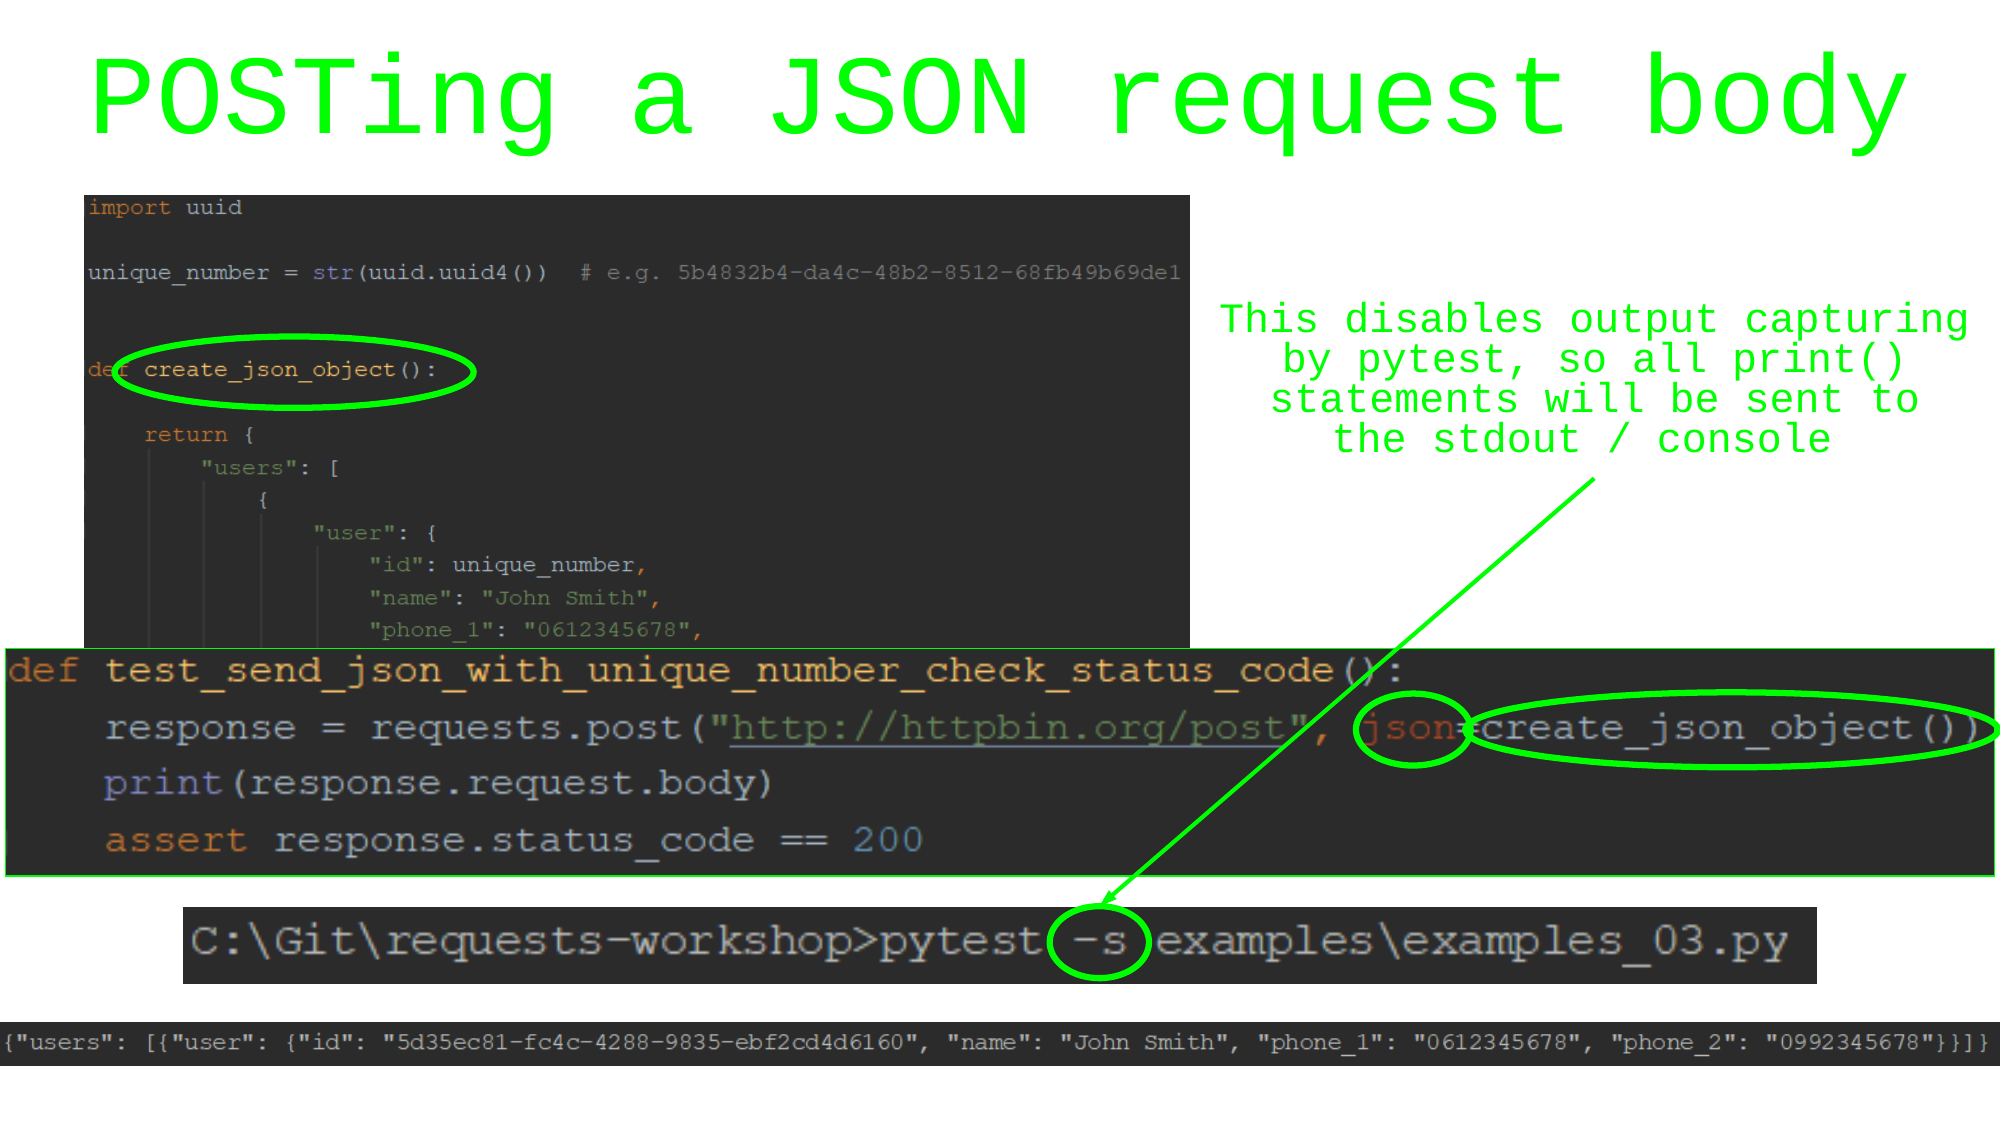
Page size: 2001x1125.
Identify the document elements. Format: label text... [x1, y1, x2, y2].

picture [183, 907, 1817, 984]
picture [6, 649, 1392, 876]
picture [0, 1022, 2000, 1066]
picture [84, 196, 1190, 648]
text_box This disables output capturing by pytest, so all print() statements will be sent to the stdout / console [1190, 283, 1999, 479]
picture [1360, 697, 1465, 762]
title POSTing a JSON request body [0, 0, 2000, 196]
picture [1139, 649, 1994, 876]
picture [1474, 696, 1994, 764]
picture [1053, 910, 1145, 974]
